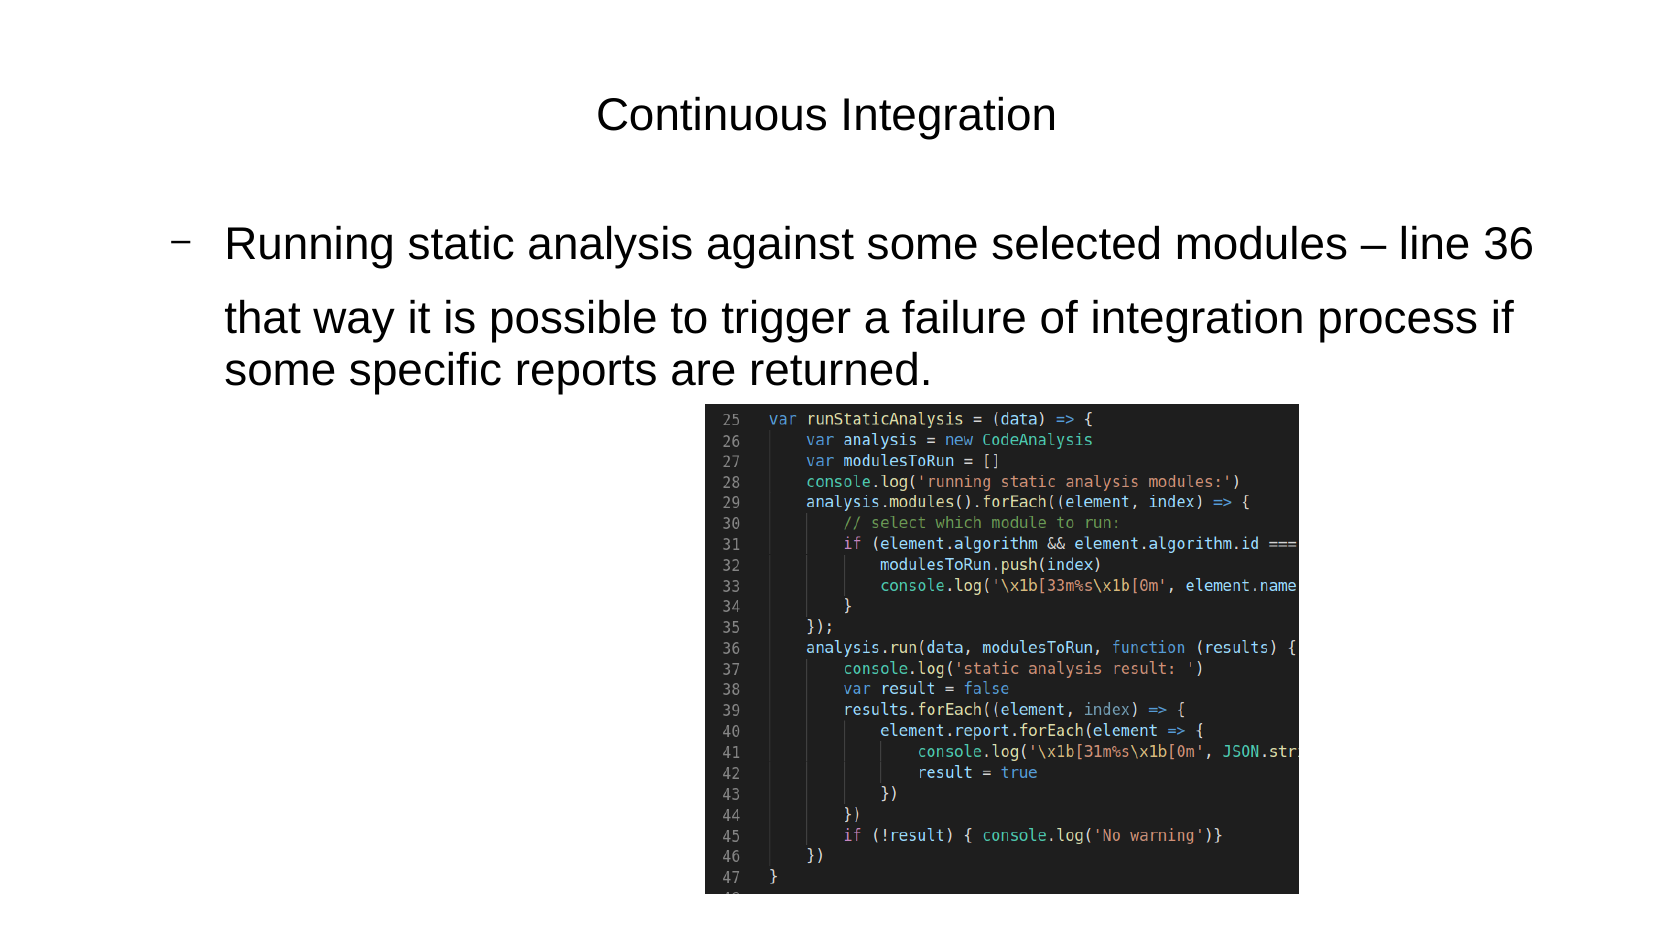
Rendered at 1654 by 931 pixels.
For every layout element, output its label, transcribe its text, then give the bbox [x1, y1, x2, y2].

list Running static analysis against some selected modules – line 36 that way it is possible to trigger a failure of integration process if some specific reports are returned. [82, 217, 1571, 758]
title Continuous Integration [82, 37, 1571, 193]
picture [705, 404, 1299, 894]
